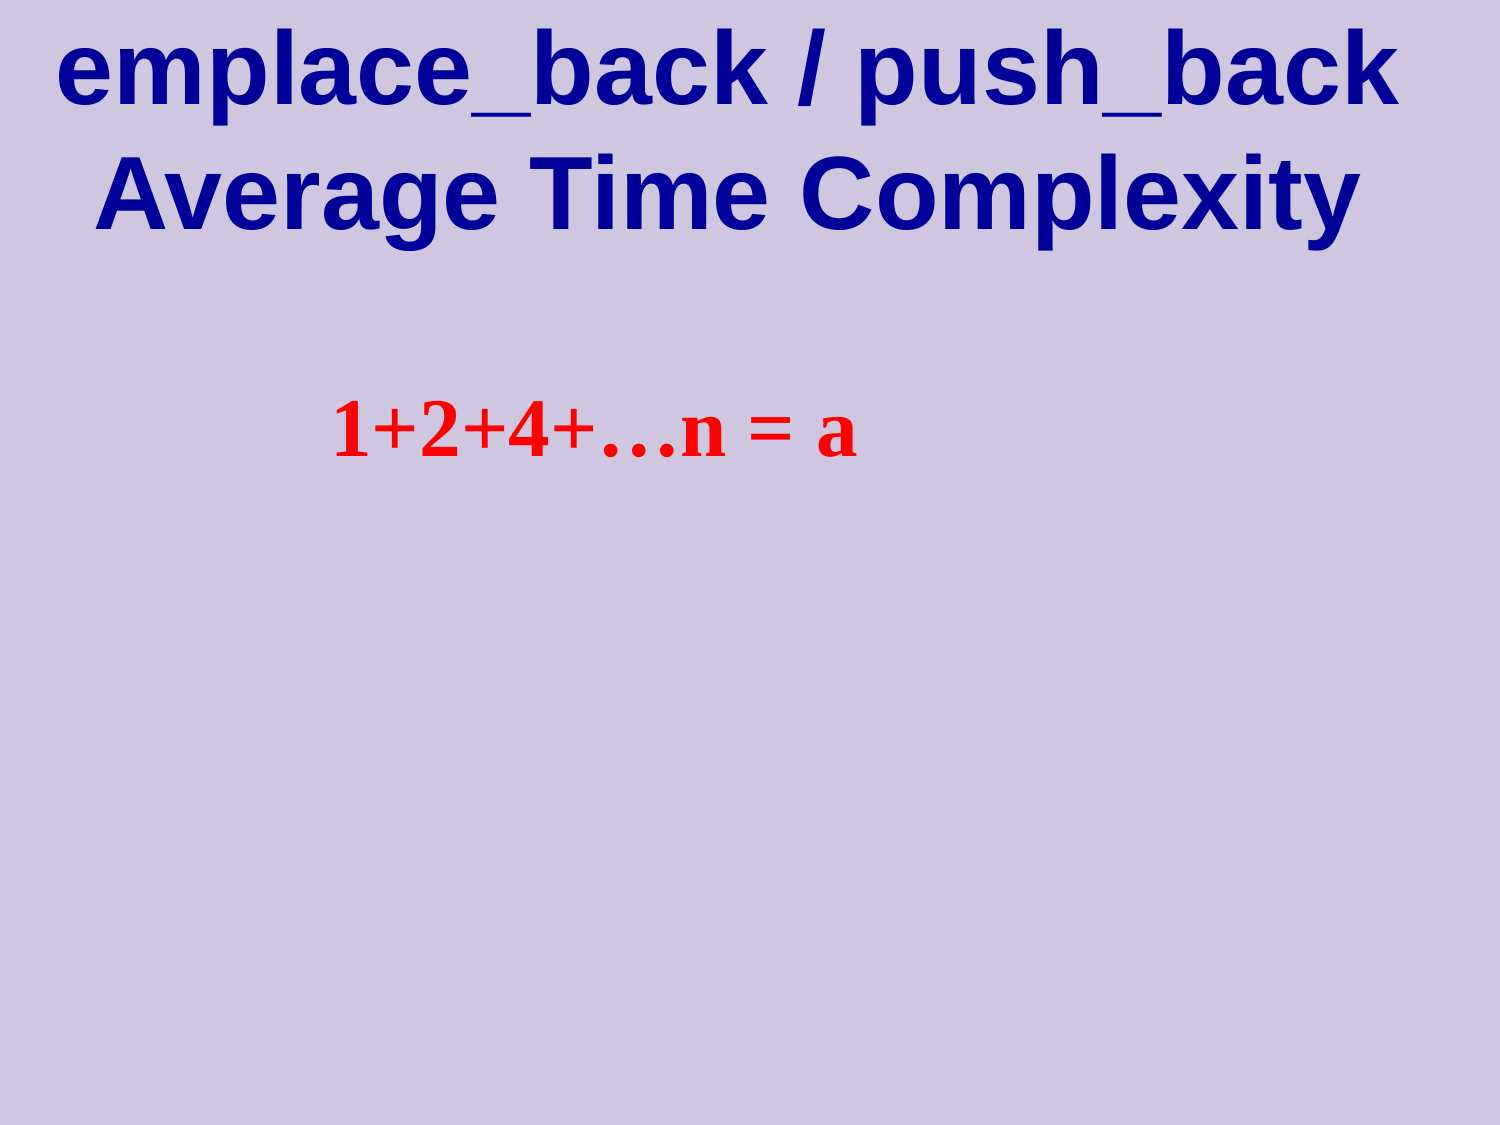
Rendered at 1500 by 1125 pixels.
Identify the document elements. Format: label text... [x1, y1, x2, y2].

title emplace_back / push_back Average Time Complexity [51, 0, 1406, 250]
text_box 1+2+4+…n = a [237, 374, 1350, 483]
